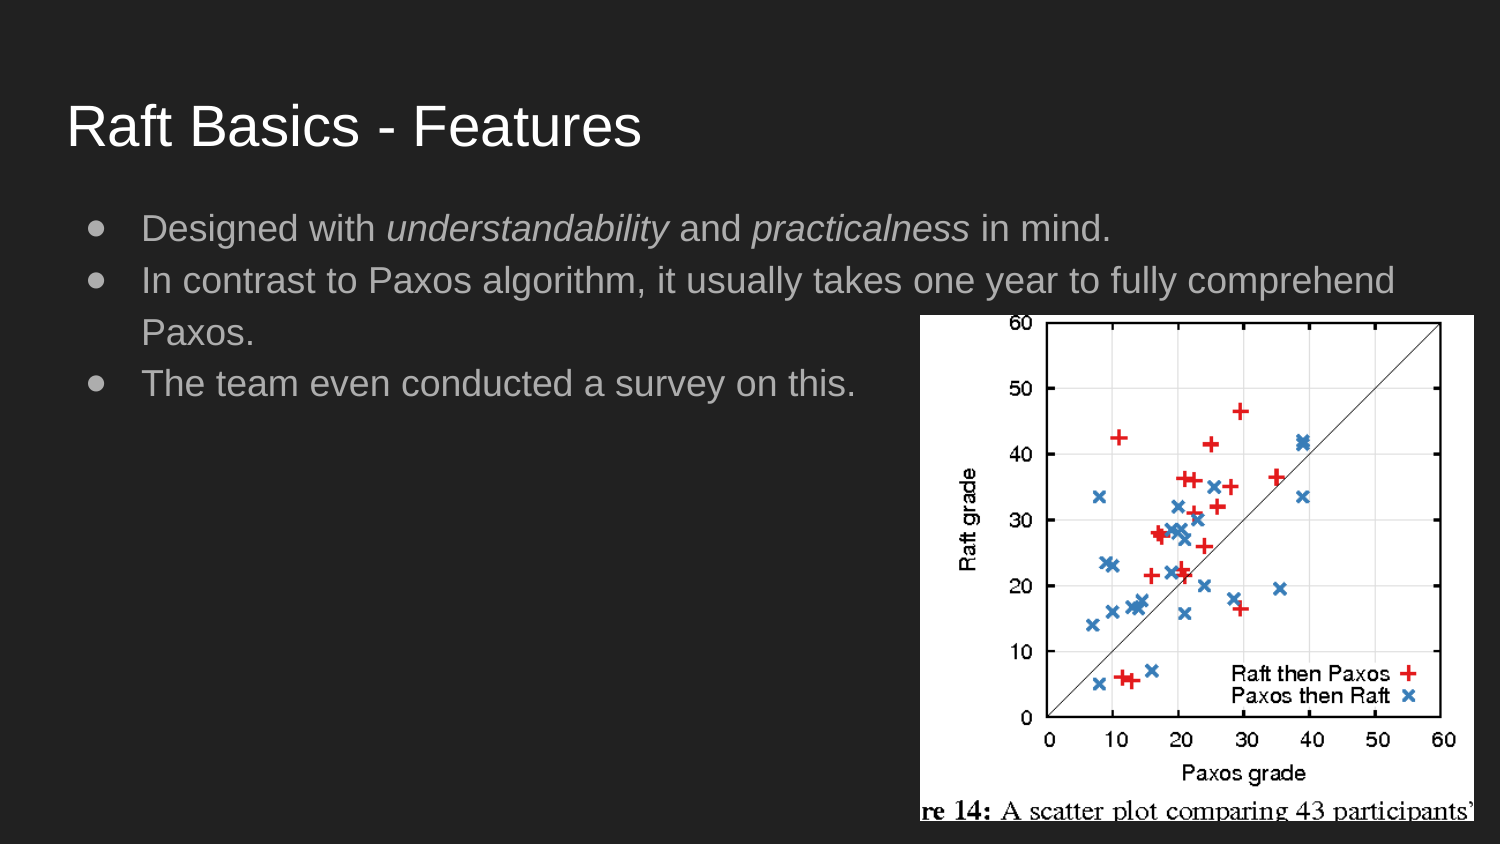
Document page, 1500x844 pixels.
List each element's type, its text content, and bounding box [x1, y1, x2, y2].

title Raft Basics - Features [51, 72, 1449, 167]
list Designed with understandability and practicalness in mind. In contrast to Paxos algorithm, it usually takes one year to fully comprehend Paxos. The team even conducted a survey on this. [51, 189, 1449, 750]
picture [920, 315, 1474, 821]
